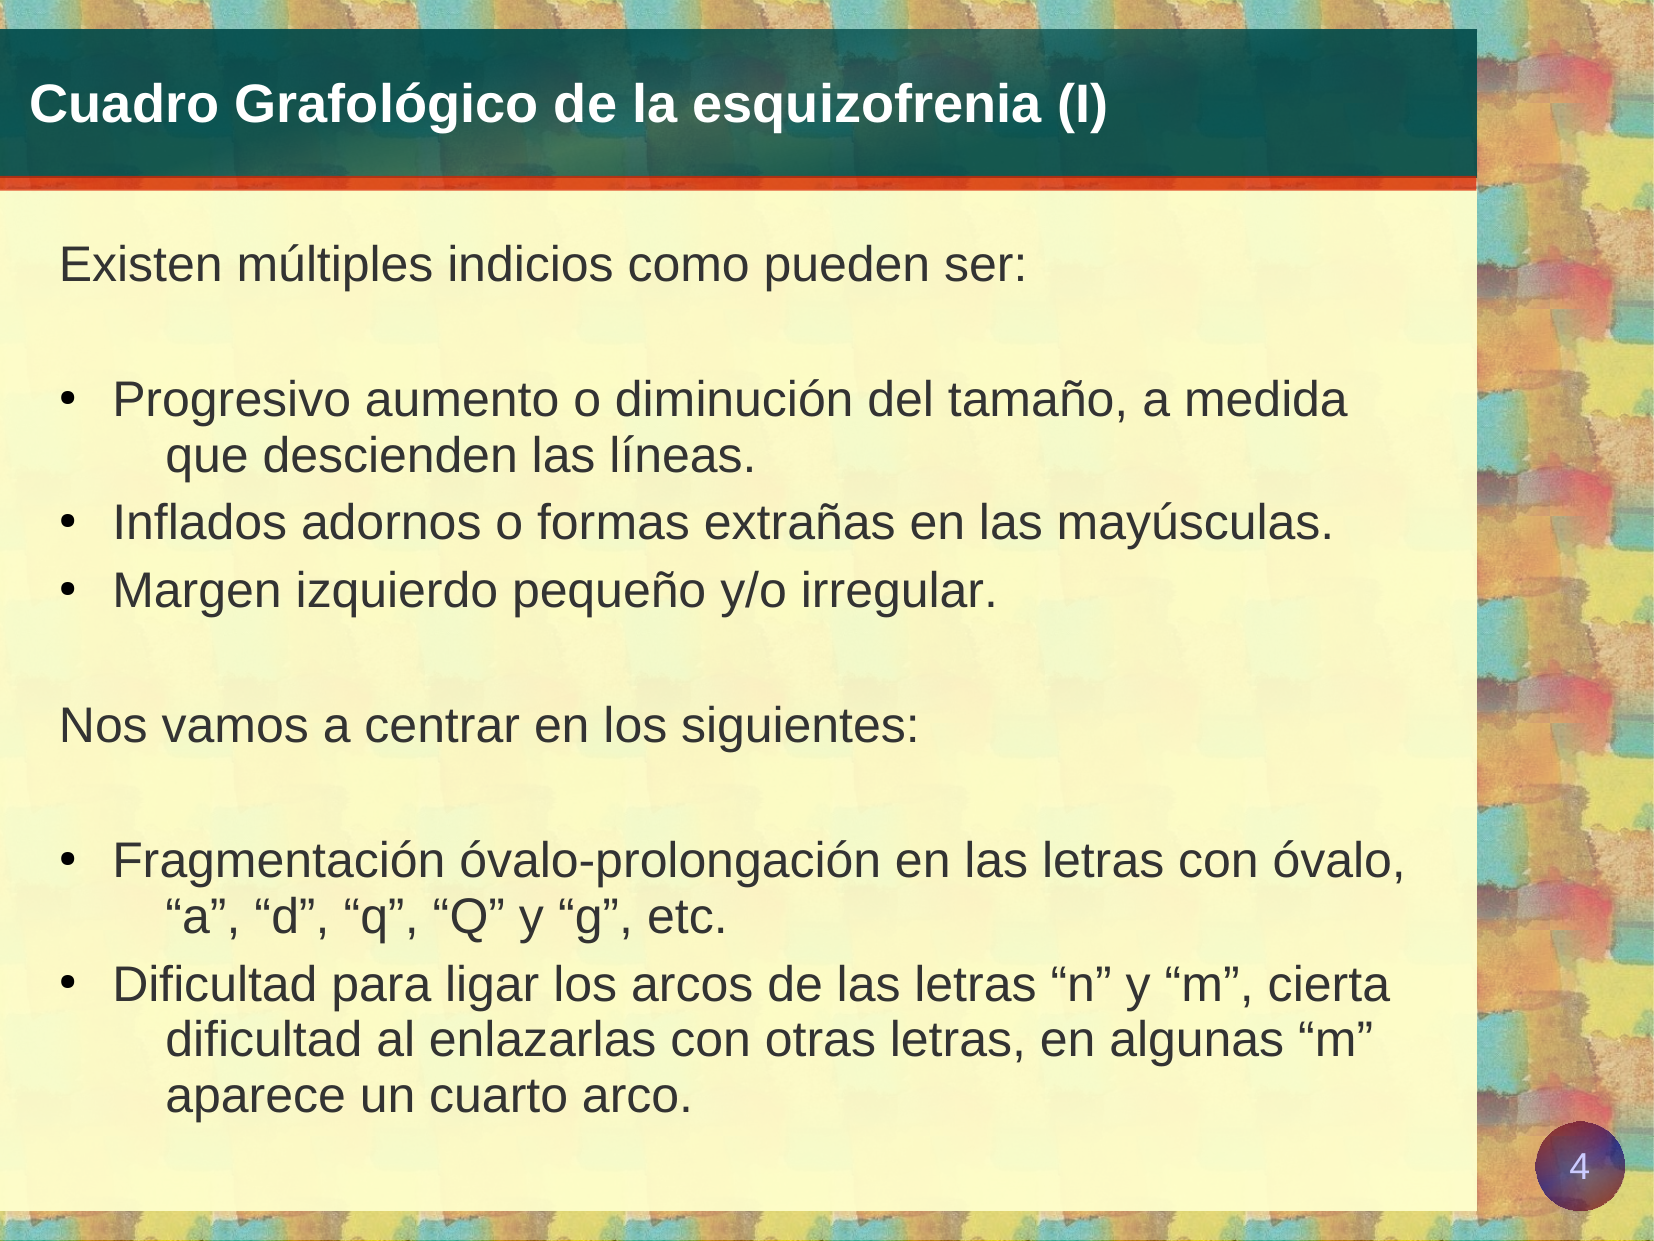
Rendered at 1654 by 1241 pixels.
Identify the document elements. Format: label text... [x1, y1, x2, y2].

list Existen múltiples indicios como pueden ser: Progresivo aumento o diminución del tamaño, a medida que descienden las líneas. Inflados adornos o formas extrañas en las mayúsculas. Margen izquierdo pequeño y/o irregular. Nos vamos a centrar en los siguientes: Fragmentación óvalo-prolongación en las letras con óvalo, “a”, “d”, “q”, “Q” y “g”, etc. Dificultad para ligar los arcos de las letras “n” y “m”, cierta dificultad al enlazarlas con otras letras, en algunas “m” aparece un cuarto arco. [59, 236, 1418, 1182]
title Cuadro Grafológico de la esquizofrenia (I) [29, 59, 1447, 148]
